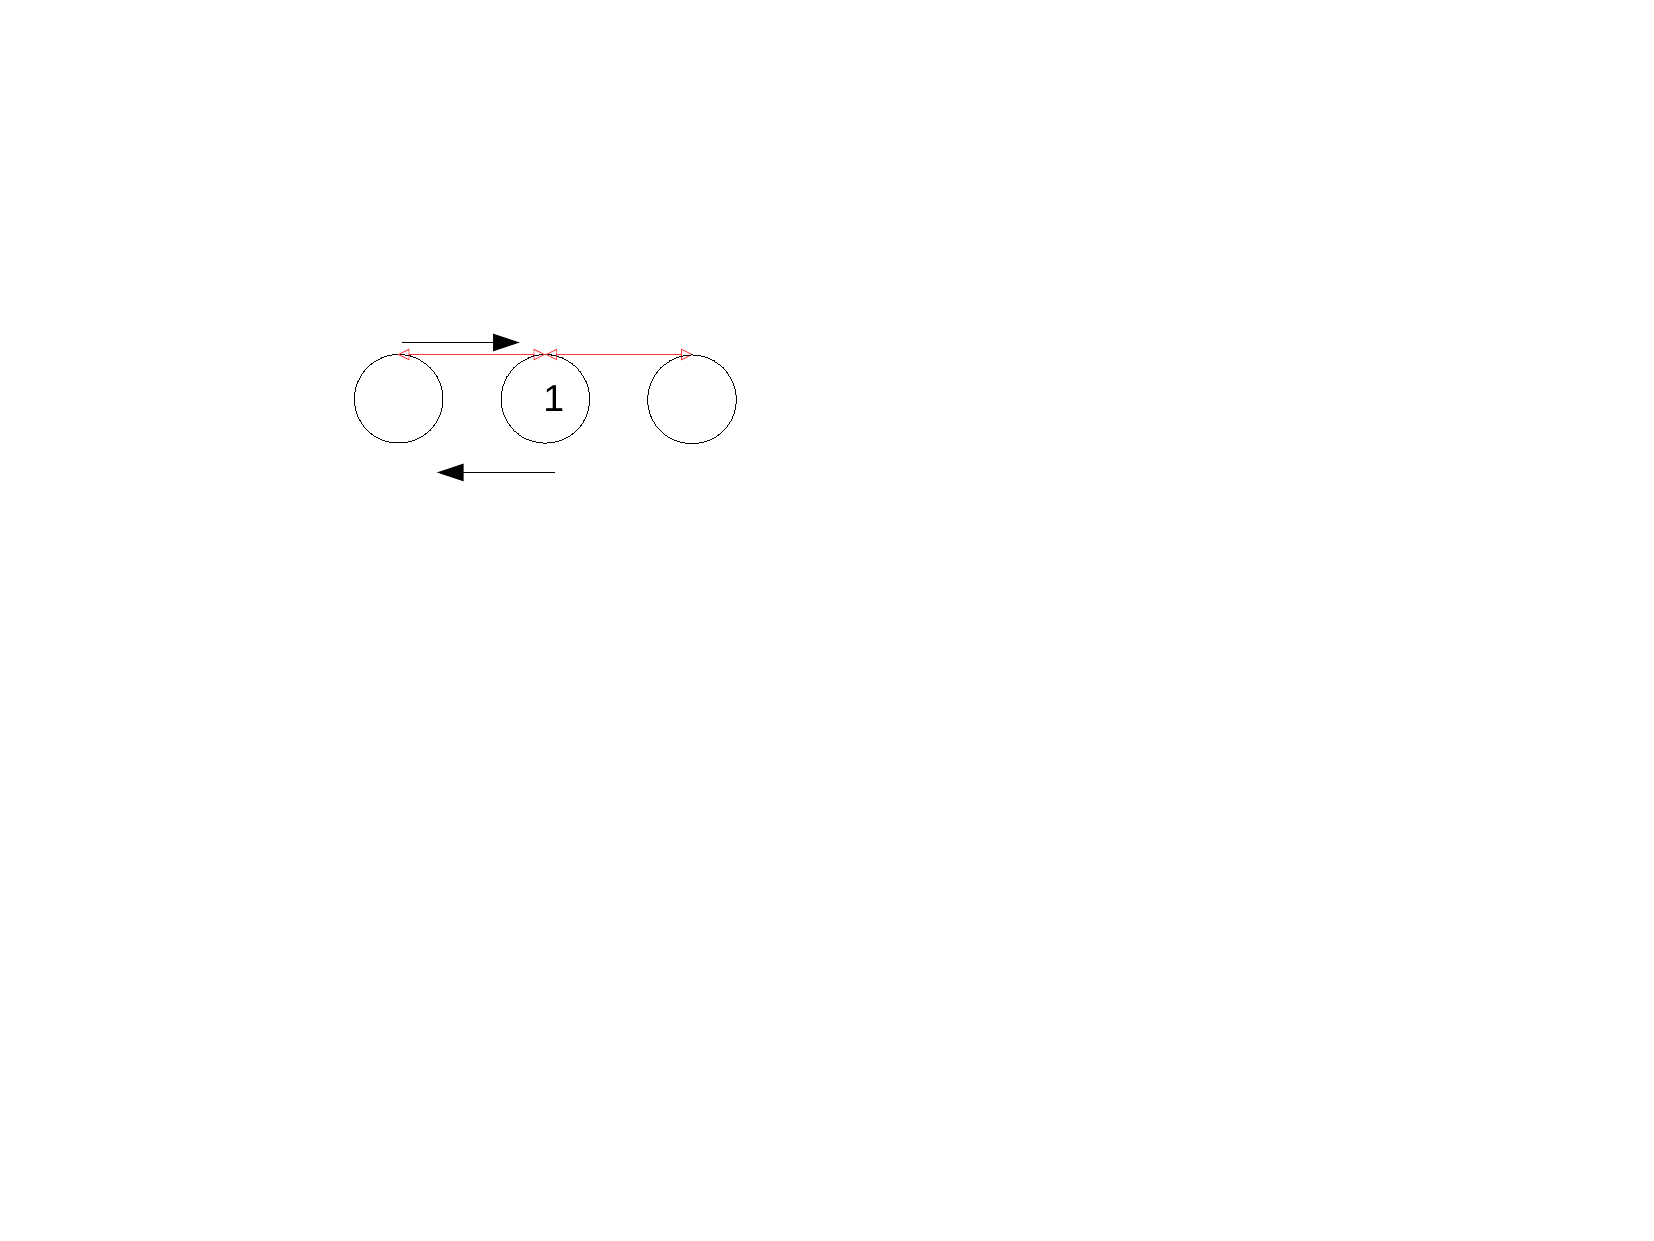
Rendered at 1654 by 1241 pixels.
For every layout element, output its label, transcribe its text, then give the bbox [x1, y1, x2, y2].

text_box 1 [528, 370, 580, 428]
